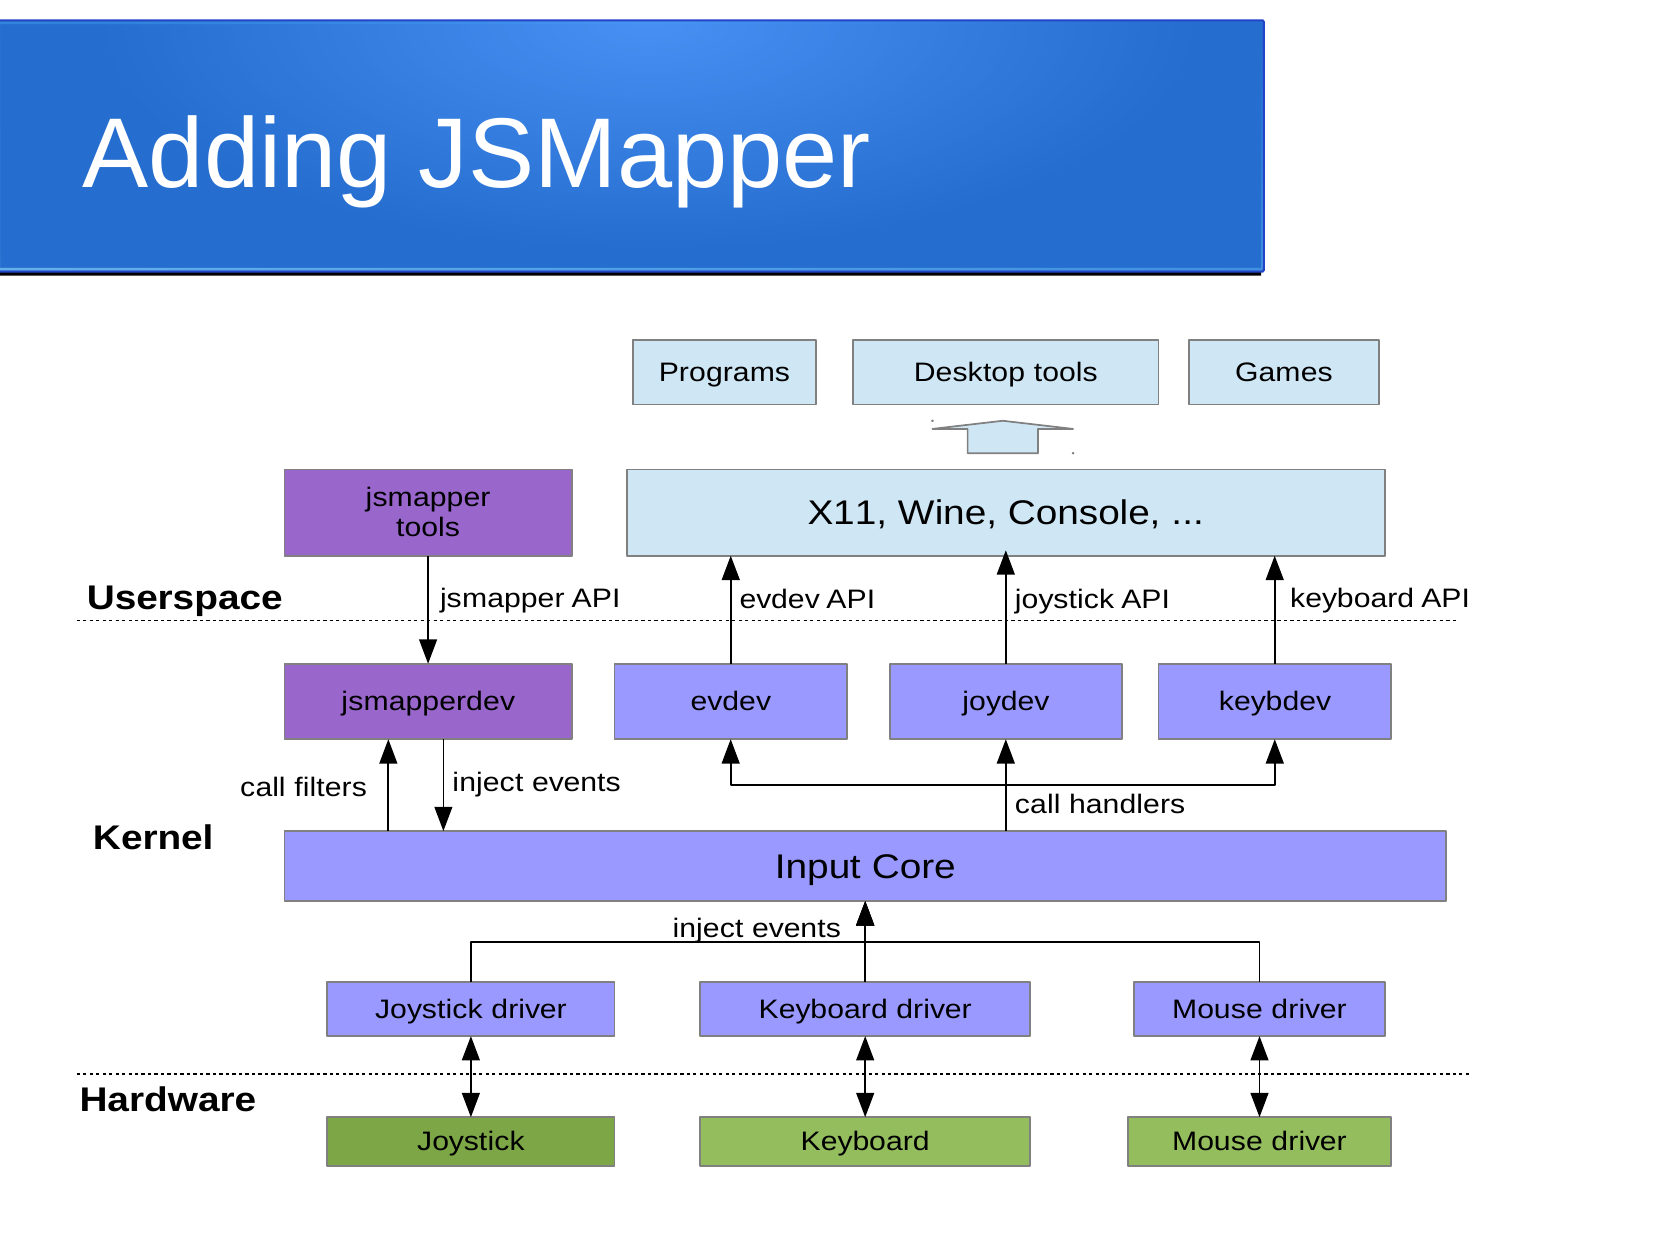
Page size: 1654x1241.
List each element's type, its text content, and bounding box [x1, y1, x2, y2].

picture [3, 248, 1654, 1241]
title Adding JSMapper [82, 49, 1250, 248]
